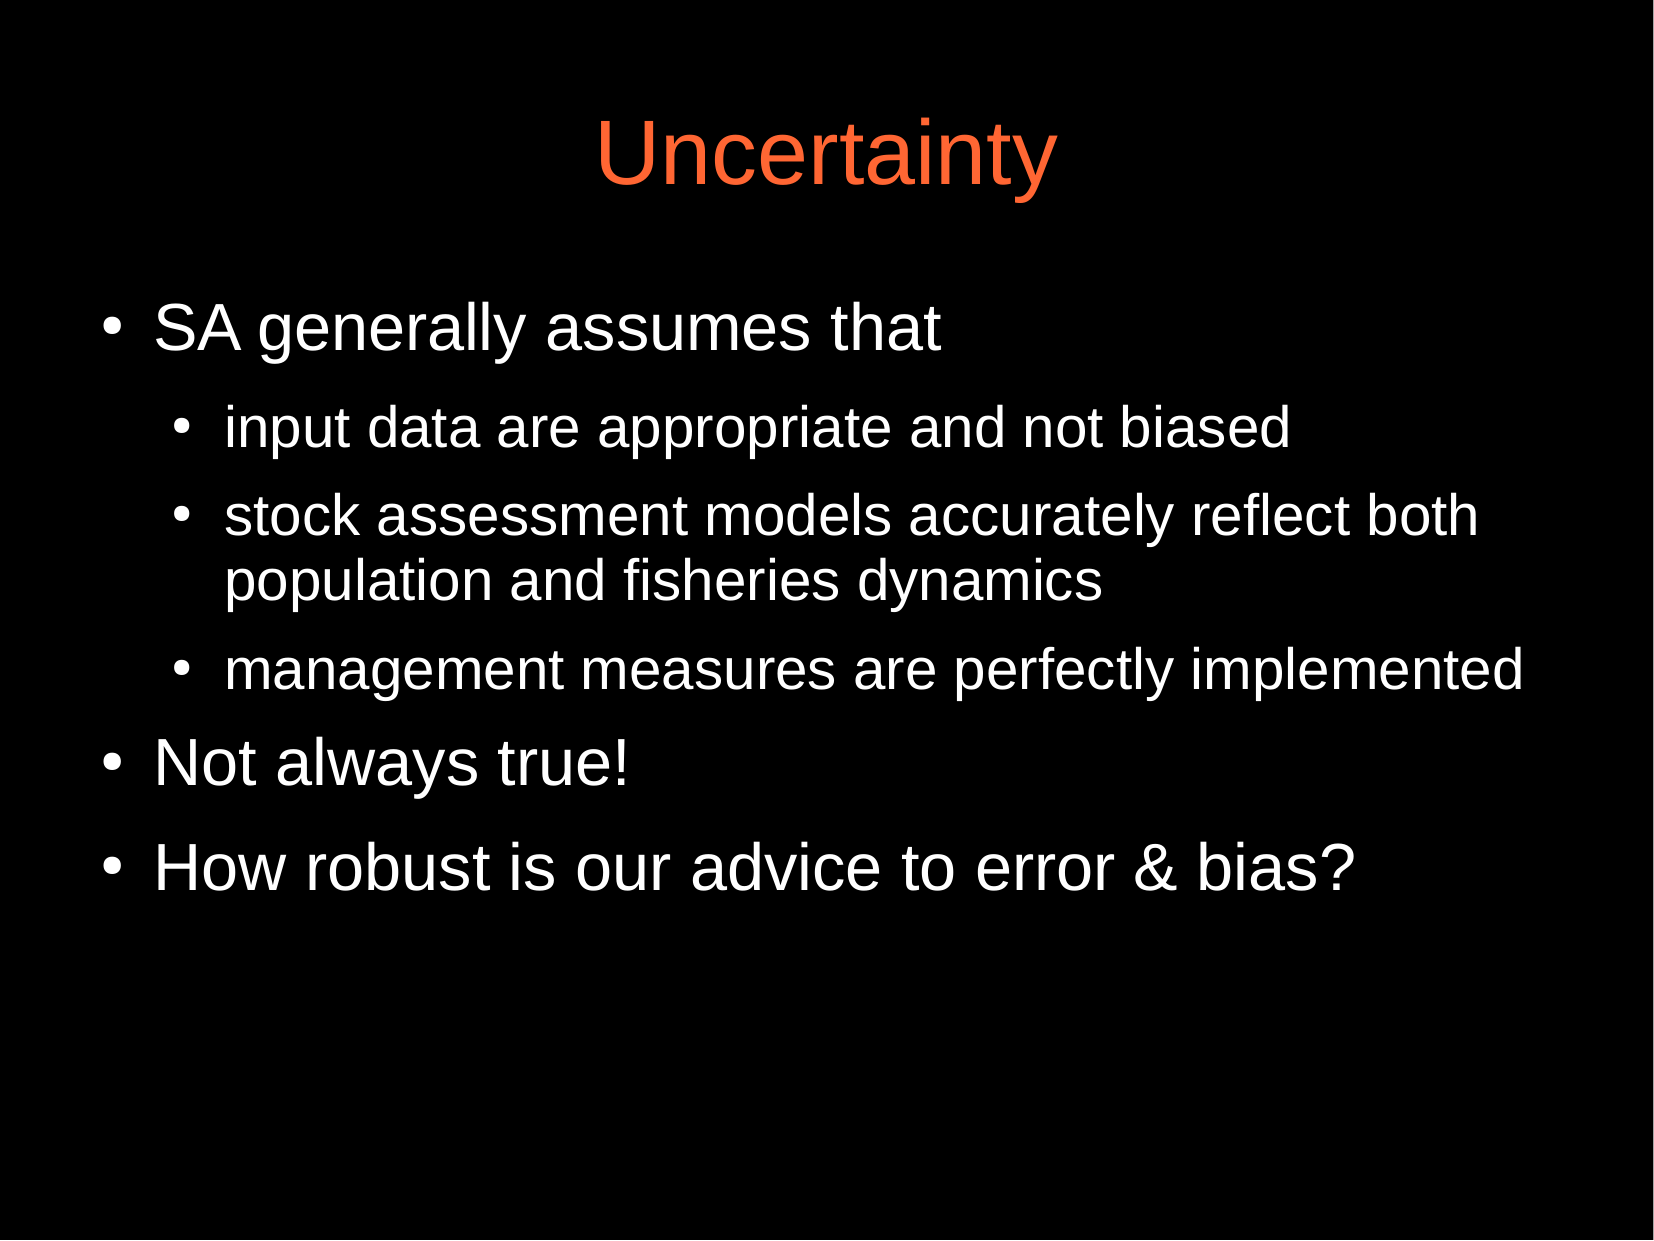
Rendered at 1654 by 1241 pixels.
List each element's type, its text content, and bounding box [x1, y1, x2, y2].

list SA generally assumes that input data are appropriate and not biased stock assessment models accurately reflect both population and fisheries dynamics management measures are perfectly implemented Not always true! How robust is our advice to error & bias? [82, 290, 1571, 1109]
title Uncertainty [82, 49, 1571, 257]
